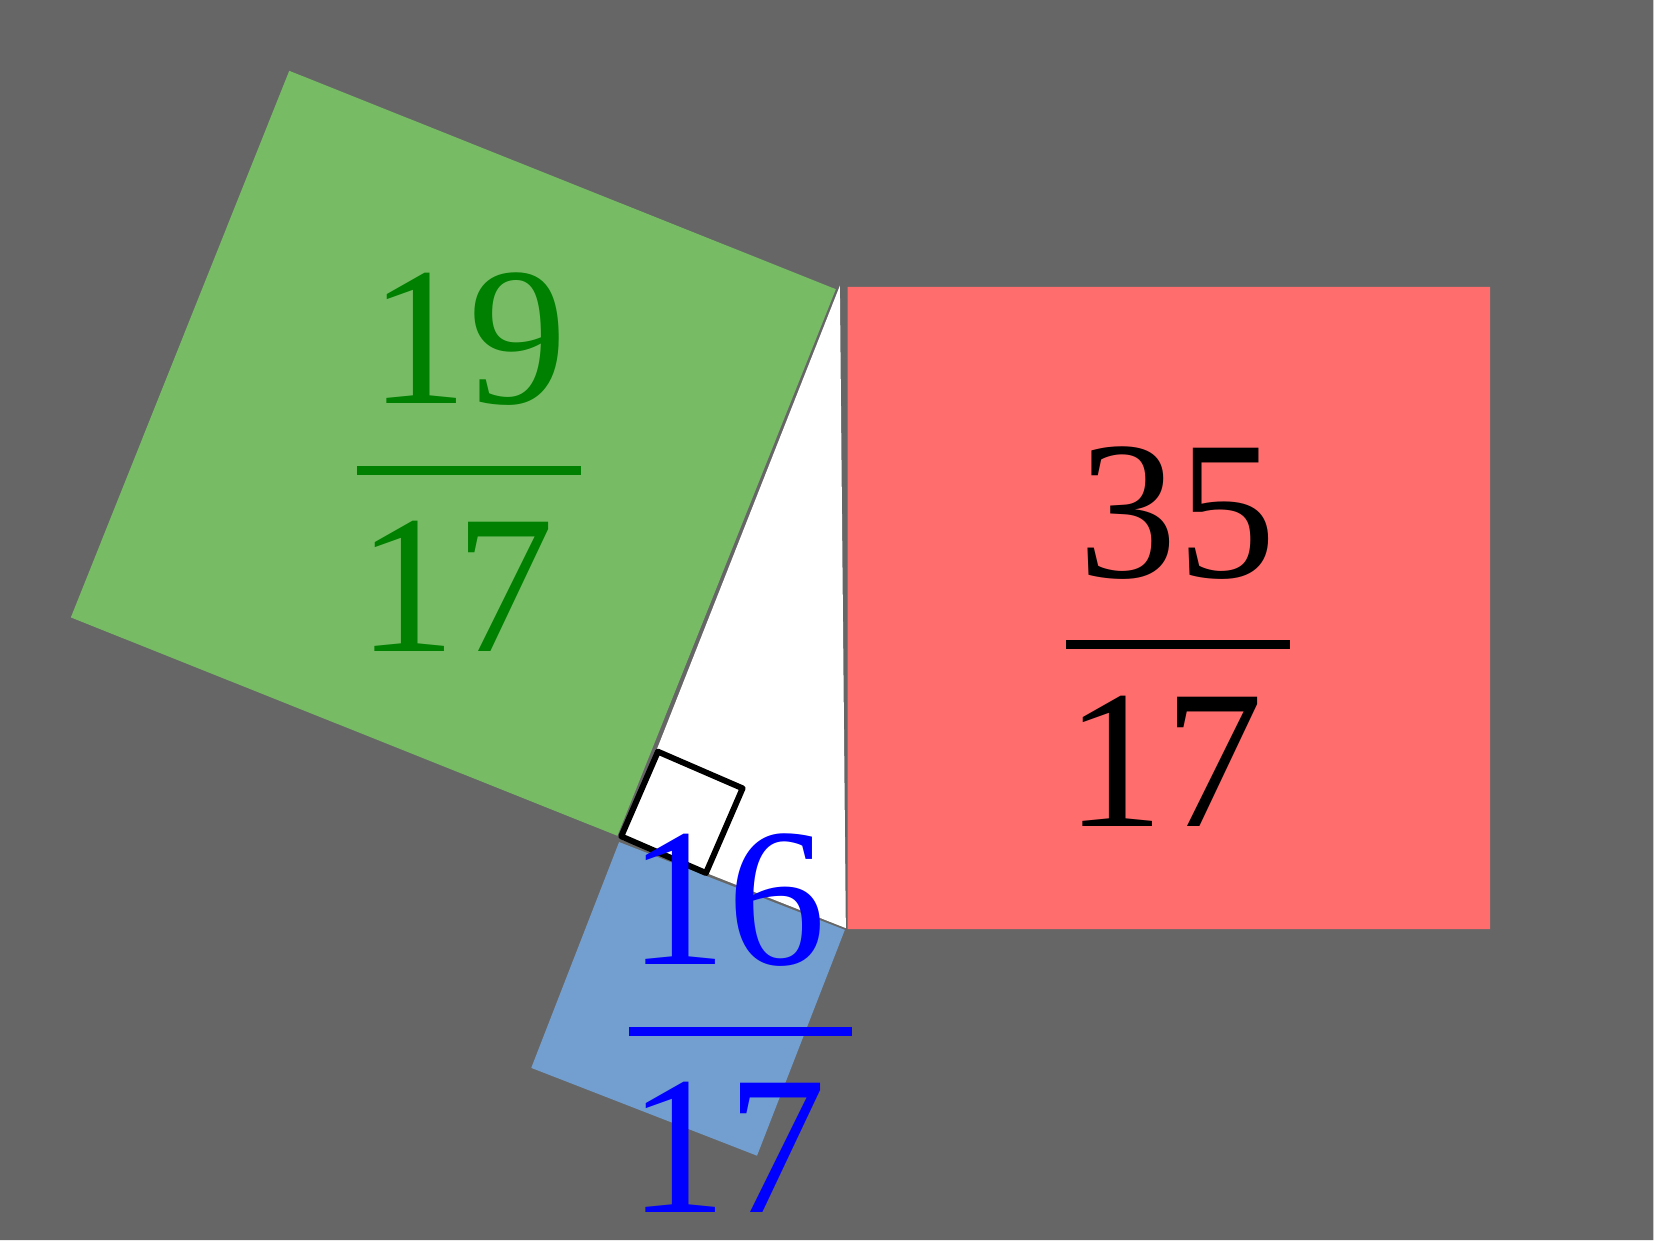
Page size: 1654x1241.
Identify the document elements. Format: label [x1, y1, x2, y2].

chart [295, 230, 633, 700]
text_box [0, 0, 1654, 1241]
chart [566, 791, 904, 1241]
chart [1004, 404, 1342, 875]
text_box [645, 757, 738, 791]
